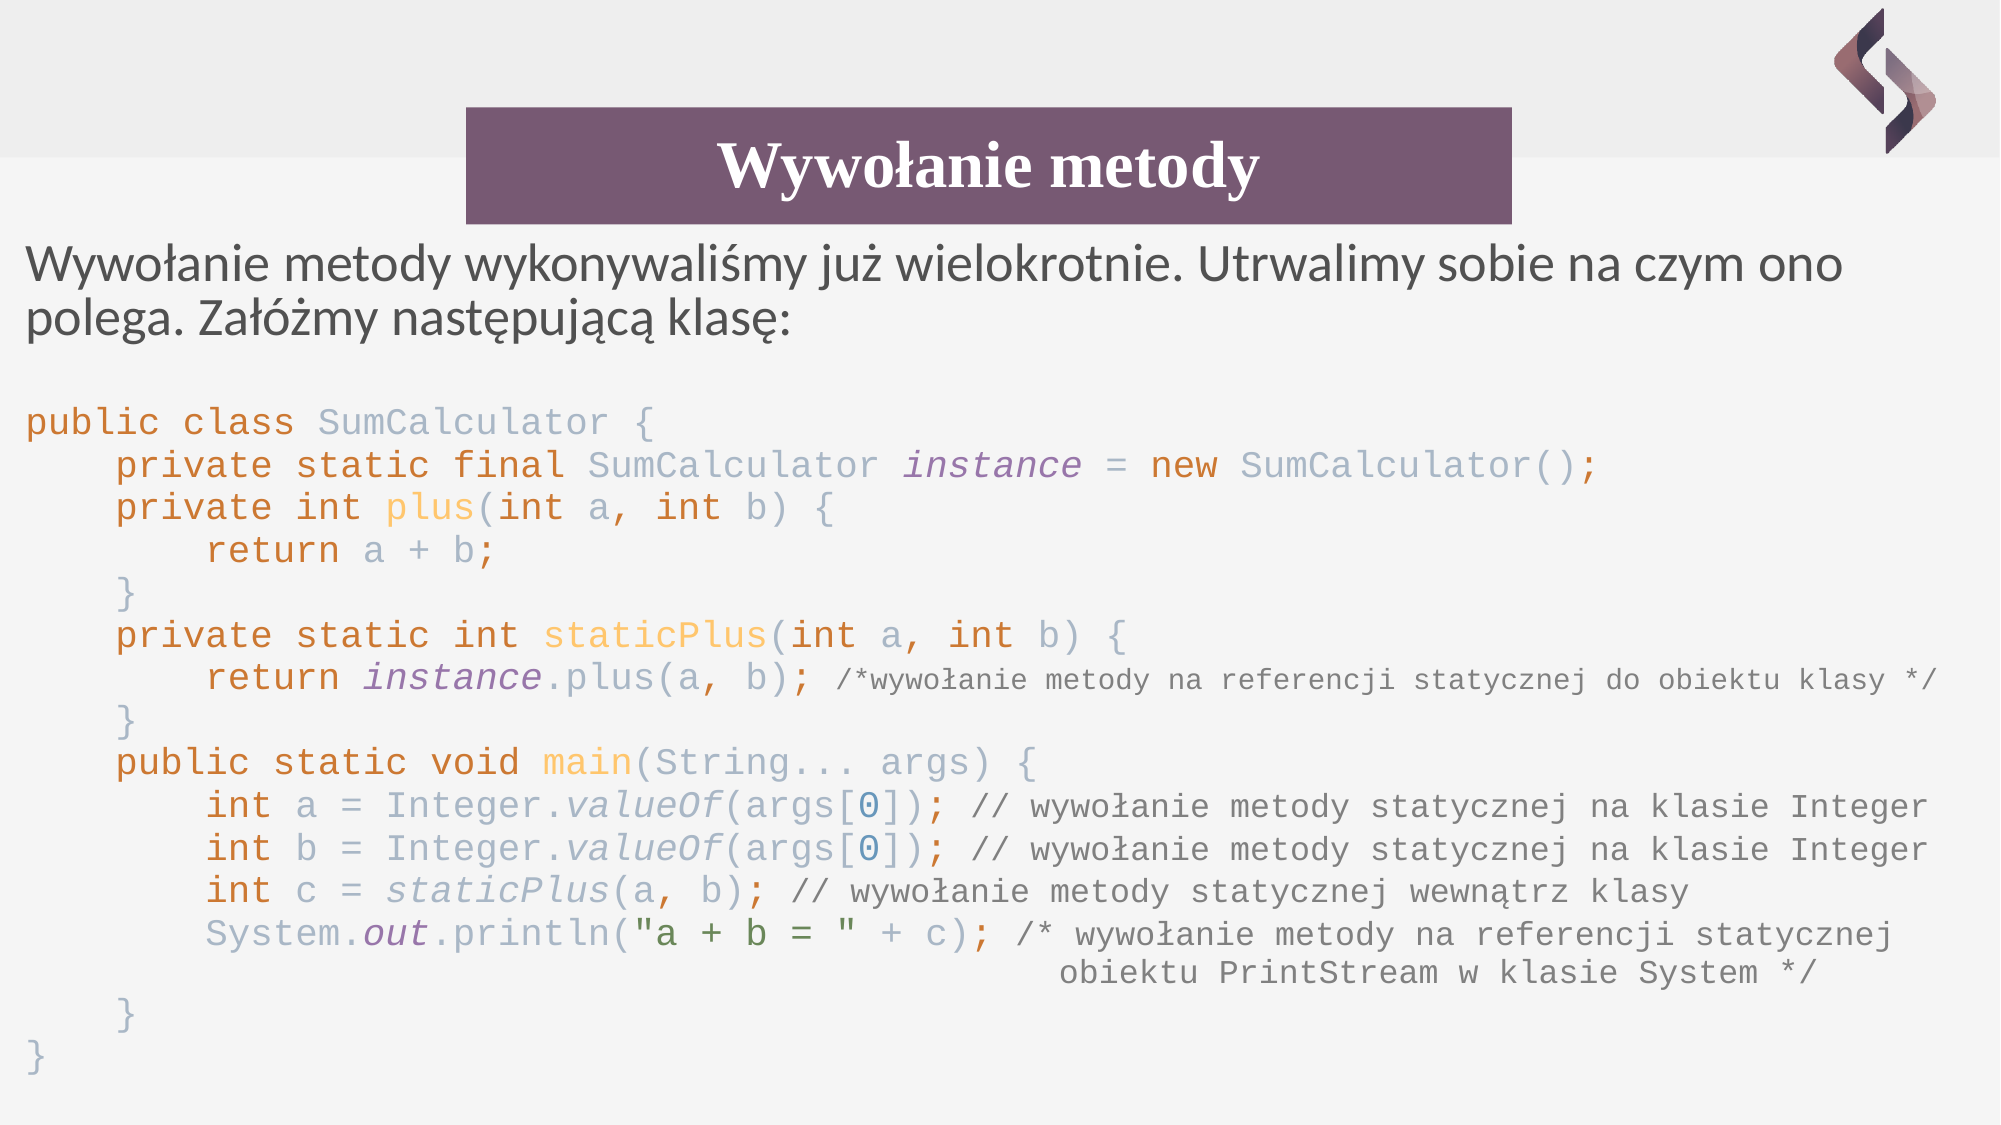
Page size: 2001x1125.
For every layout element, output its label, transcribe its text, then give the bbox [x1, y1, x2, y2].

text_box Wywołanie metody [466, 107, 1512, 225]
picture [1787, 0, 2001, 166]
text_box Wywołanie metody wykonywaliśmy już wielokrotnie. Utrwalimy sobie na czym ono polega. Załóżmy następującą klasę: public class SumCalculator { private static final SumCalculator instance = new SumCalculator(); private int plus(int a, int b) { return a + b; } private static int staticPlus(int a, int b) { return instance.plus(a, b); /*wywołanie metody na referencji statycznej do obiektu klasy */ } public static void main(String... args) { int a = Integer.valueOf(args[0]); // wywołanie metody statycznej na klasie Integer int b = Integer.valueOf(args[0]); // wywołanie metody statycznej na klasie Integer int c = staticPlus(a, b); // wywołanie metody statycznej wewnątrz klasy System.out.println("a + b = " + c); /* wywołanie metody na referencji statycznej obiektu PrintStream w klasie System */ } } [10, 233, 1991, 1087]
